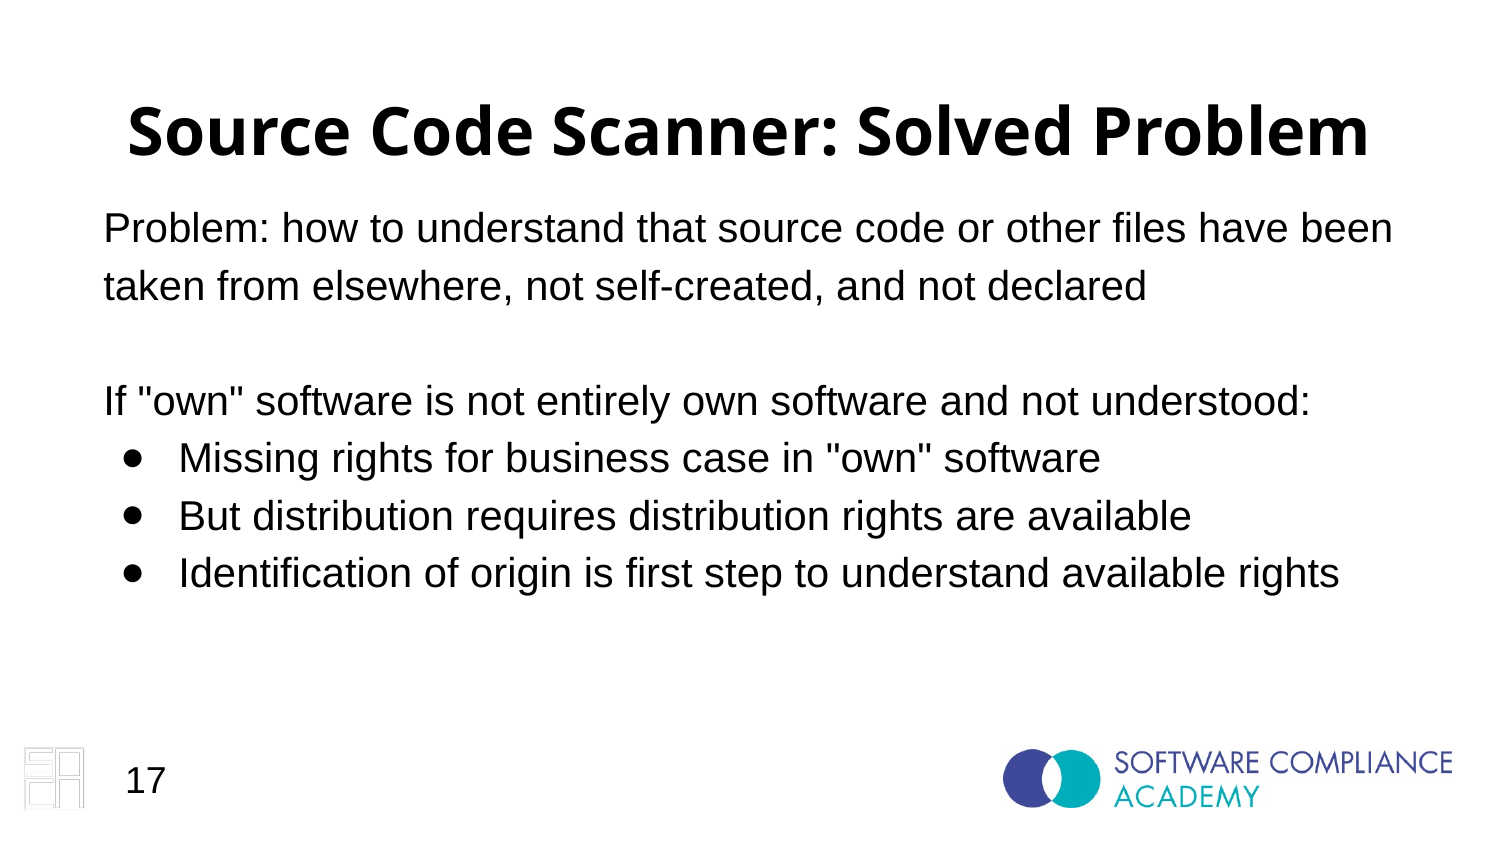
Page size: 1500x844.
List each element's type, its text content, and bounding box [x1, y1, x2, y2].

picture [1003, 749, 1452, 808]
text_box Source Code Scanner: Solved Problem [74, 39, 1425, 169]
text_box Problem: how to understand that source code or other files have been taken from elsewhere, not self-created, and not declared If "own" software is not entirely own software and not understood: Missing rights for business case in "own" software But distribution requires distribution rights are available Identification of origin is first step to understand available rights [88, 186, 1447, 724]
picture [23, 746, 86, 811]
